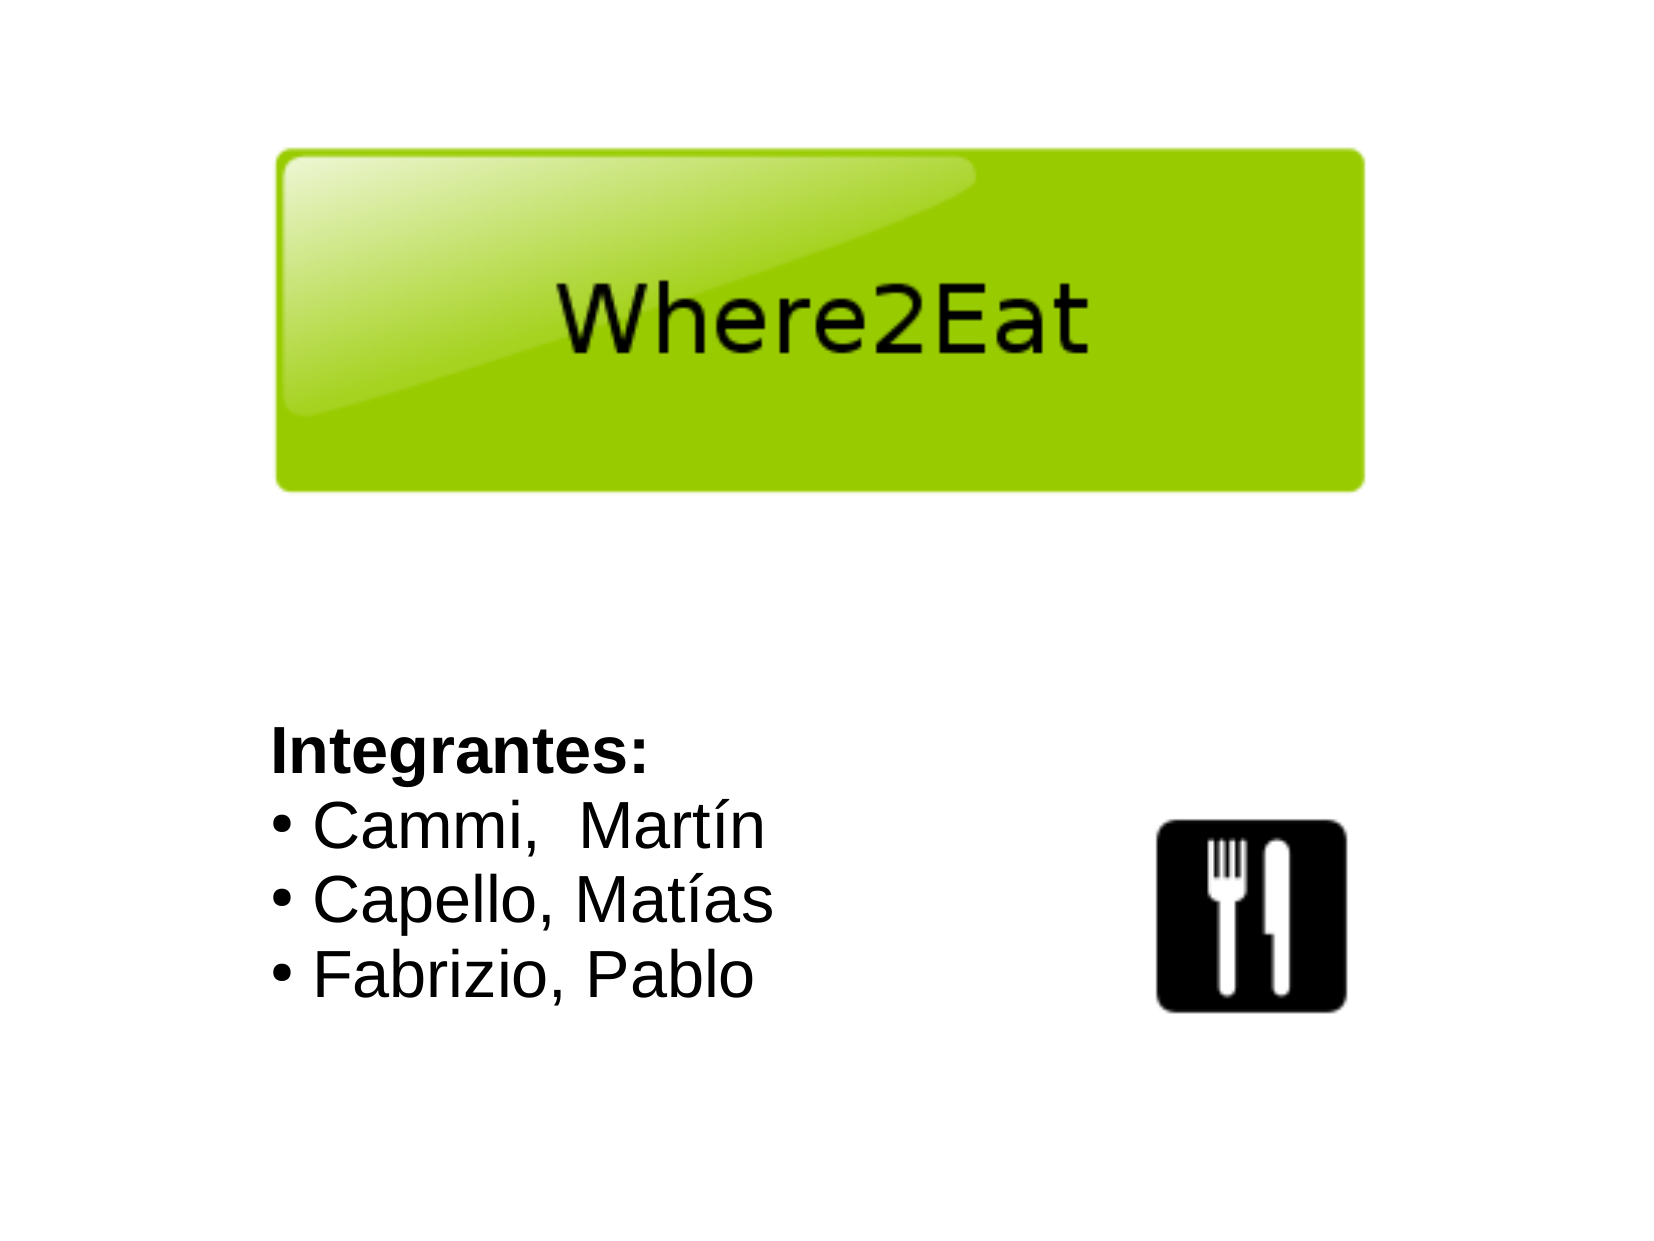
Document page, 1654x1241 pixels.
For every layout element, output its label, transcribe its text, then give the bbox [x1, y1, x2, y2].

picture [229, 104, 1411, 1096]
text_box Integrantes: Cammi, Martín Capello, Matías Fabrizio, Pablo [270, 615, 1381, 1111]
